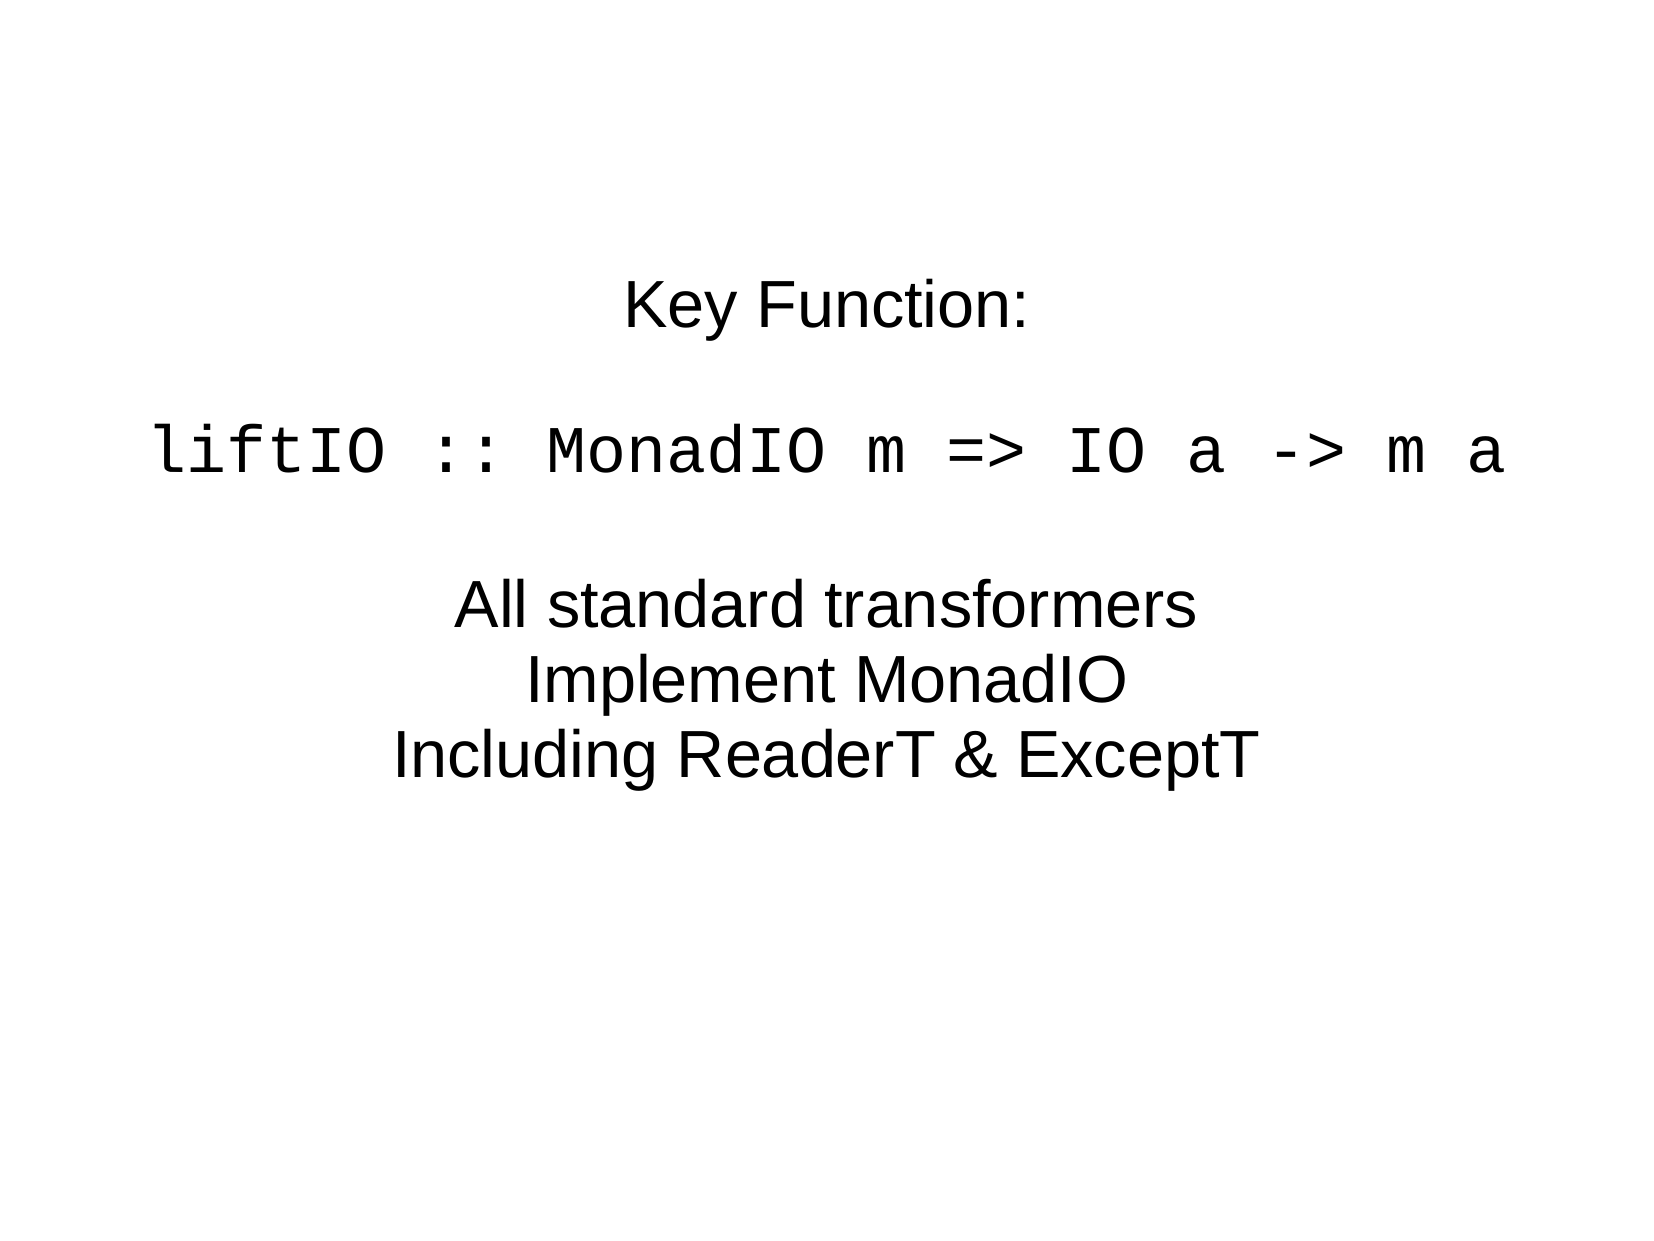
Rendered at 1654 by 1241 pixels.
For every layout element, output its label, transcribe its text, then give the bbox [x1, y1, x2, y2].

subtitle Key Function: liftIO :: MonadIO m => IO a -> m a All standard transformers Implement MonadIO Including ReaderT & ExceptT [82, 49, 1571, 1010]
